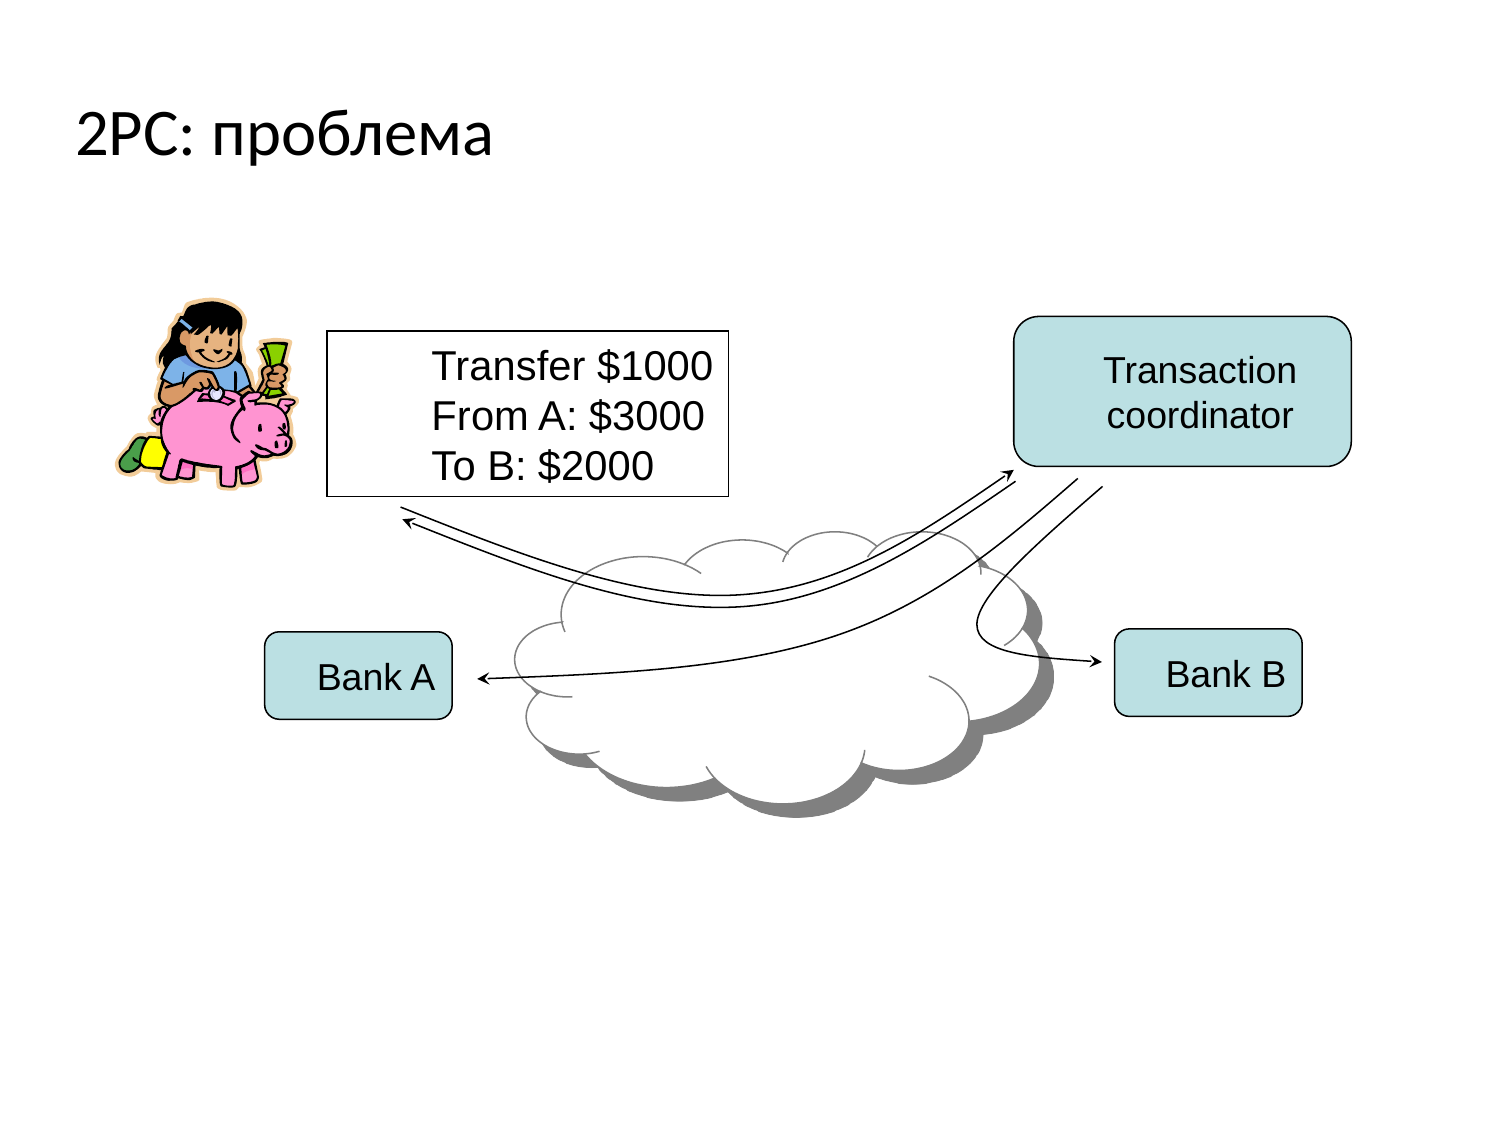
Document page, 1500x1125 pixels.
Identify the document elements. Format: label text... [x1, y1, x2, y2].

text_box [586, 531, 918, 594]
text_box [576, 531, 936, 606]
text_box [978, 576, 1039, 655]
text_box [514, 533, 978, 676]
title 2PC: проблема [75, 45, 1425, 233]
text_box Transaction coordinator [1013, 316, 1352, 467]
text_box Bank B [1114, 628, 1303, 717]
text_box Transfer $1000 From A: $3000 To B: $2000 [327, 331, 729, 497]
picture [114, 294, 303, 495]
text_box [522, 562, 1040, 804]
text_box Bank A [264, 631, 453, 720]
